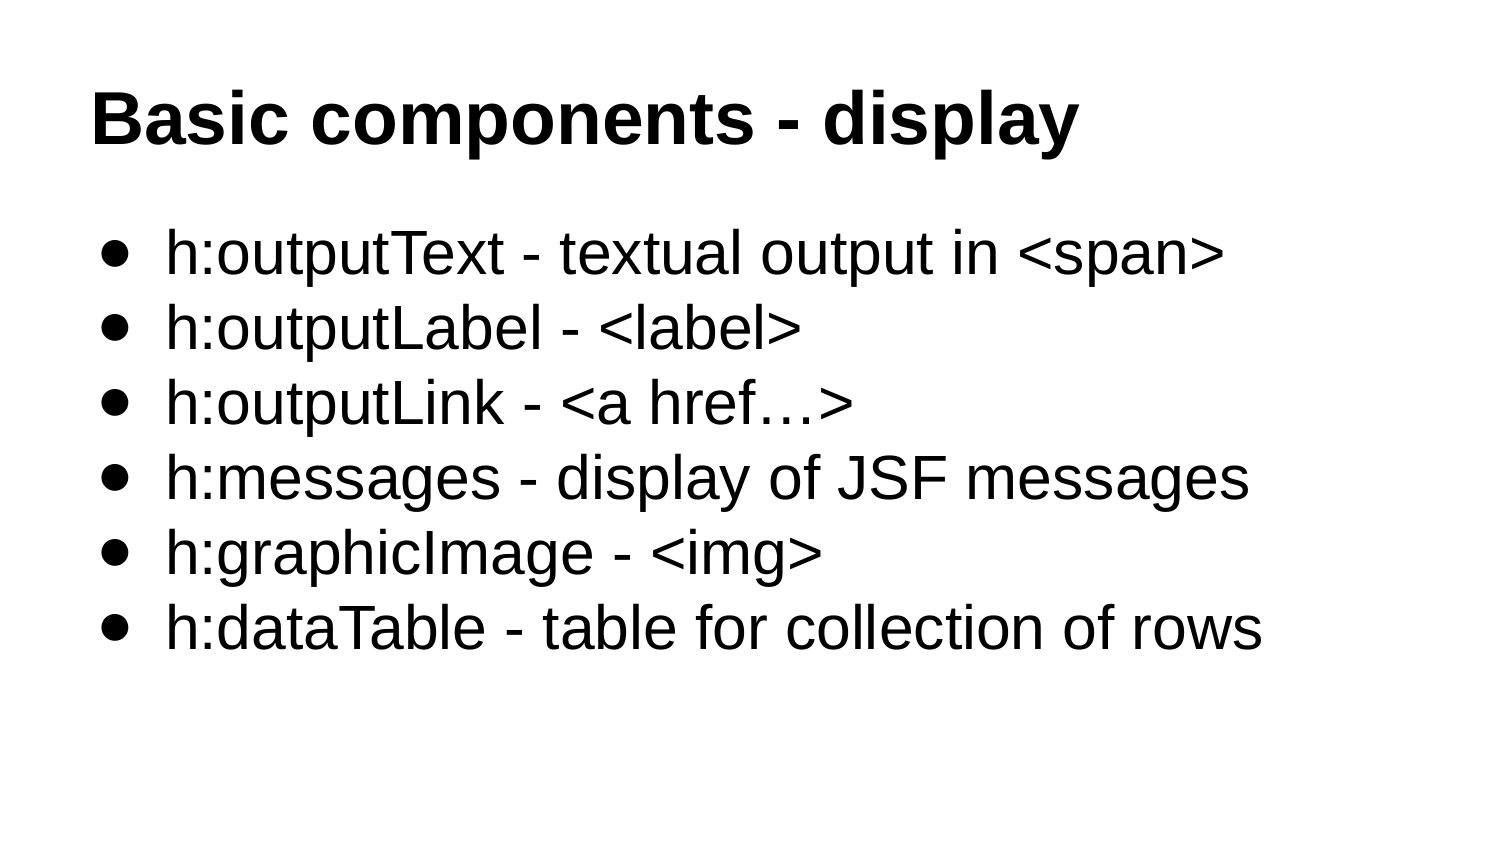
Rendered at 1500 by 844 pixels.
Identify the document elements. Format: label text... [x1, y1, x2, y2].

list h:outputText - textual output in <span> h:outputLabel - <label> h:outputLink - <a href…> h:messages - display of JSF messages h:graphicImage - <img> h:dataTable - table for collection of rows [75, 196, 1425, 808]
title Basic components - display [75, 33, 1425, 175]
